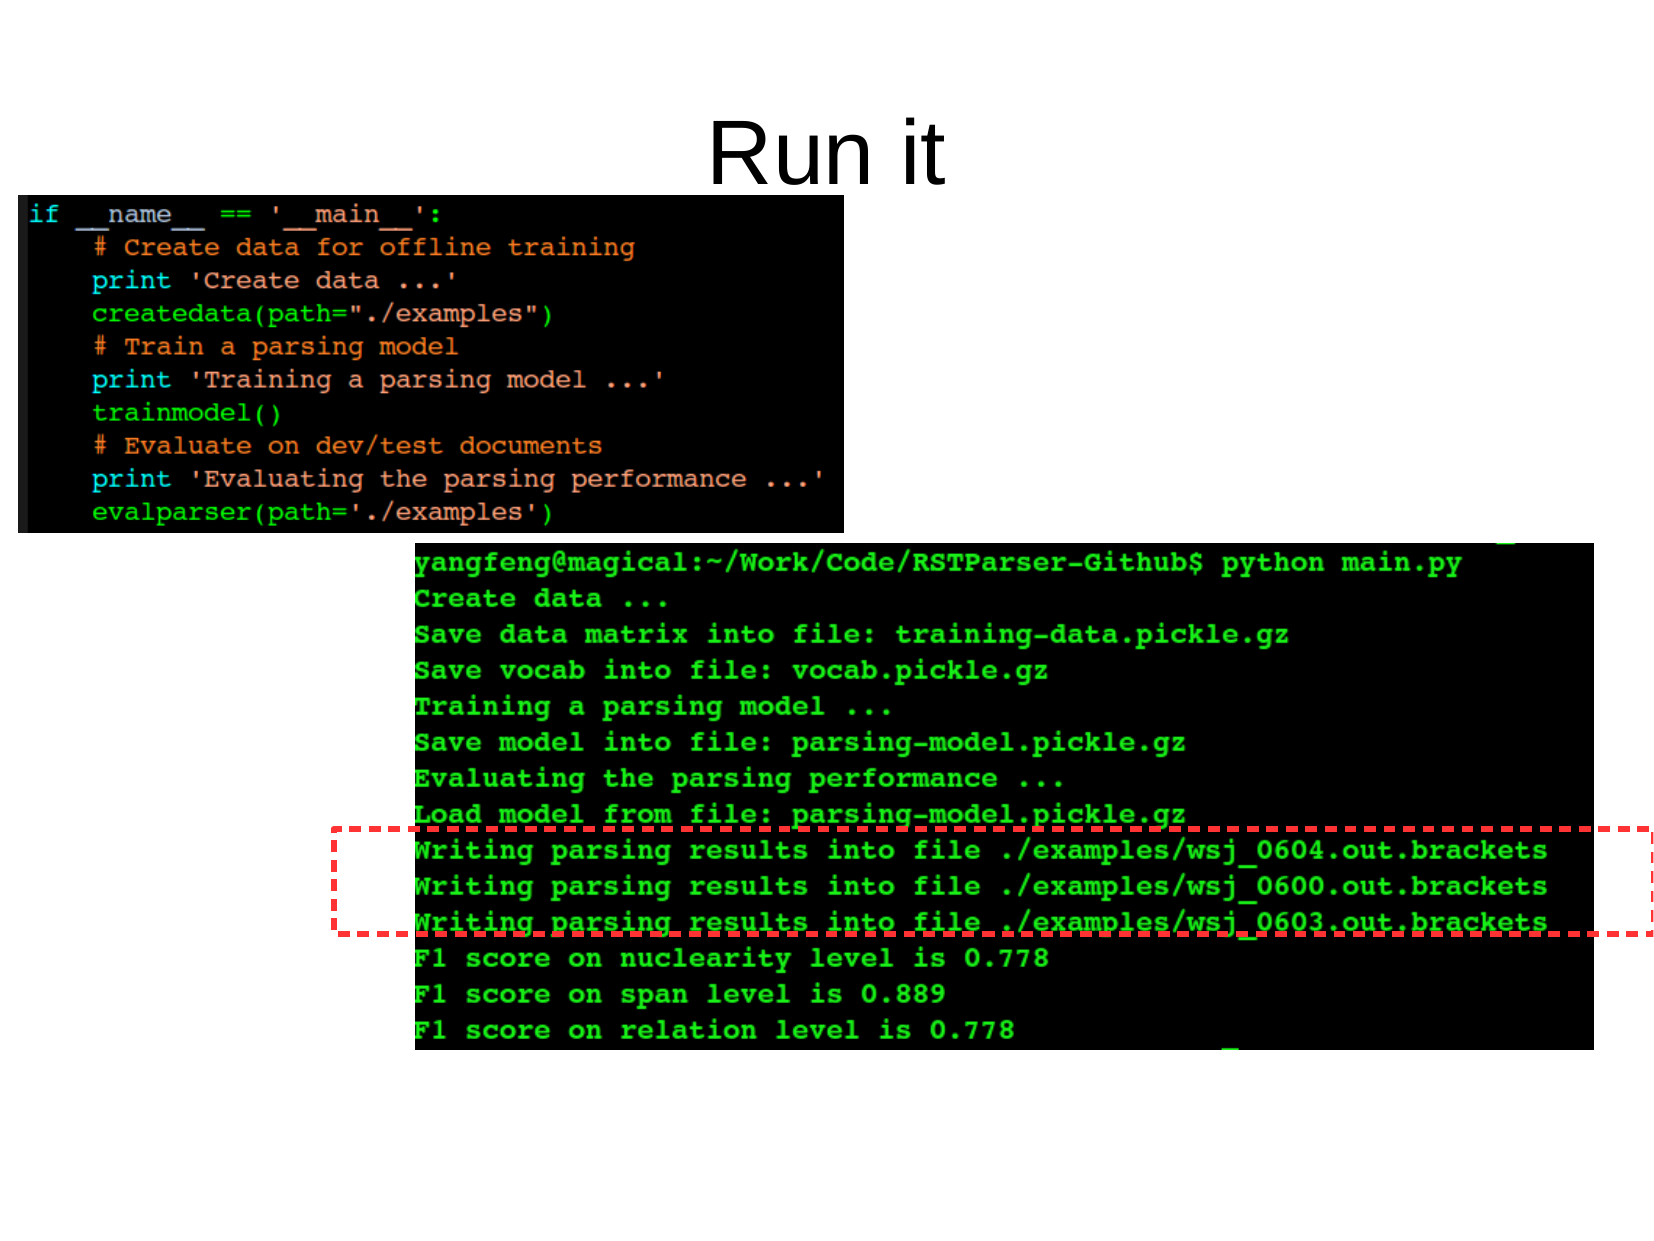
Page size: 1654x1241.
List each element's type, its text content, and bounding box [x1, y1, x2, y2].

picture [18, 195, 844, 533]
title Run it [82, 49, 1571, 257]
picture [415, 543, 1594, 1051]
